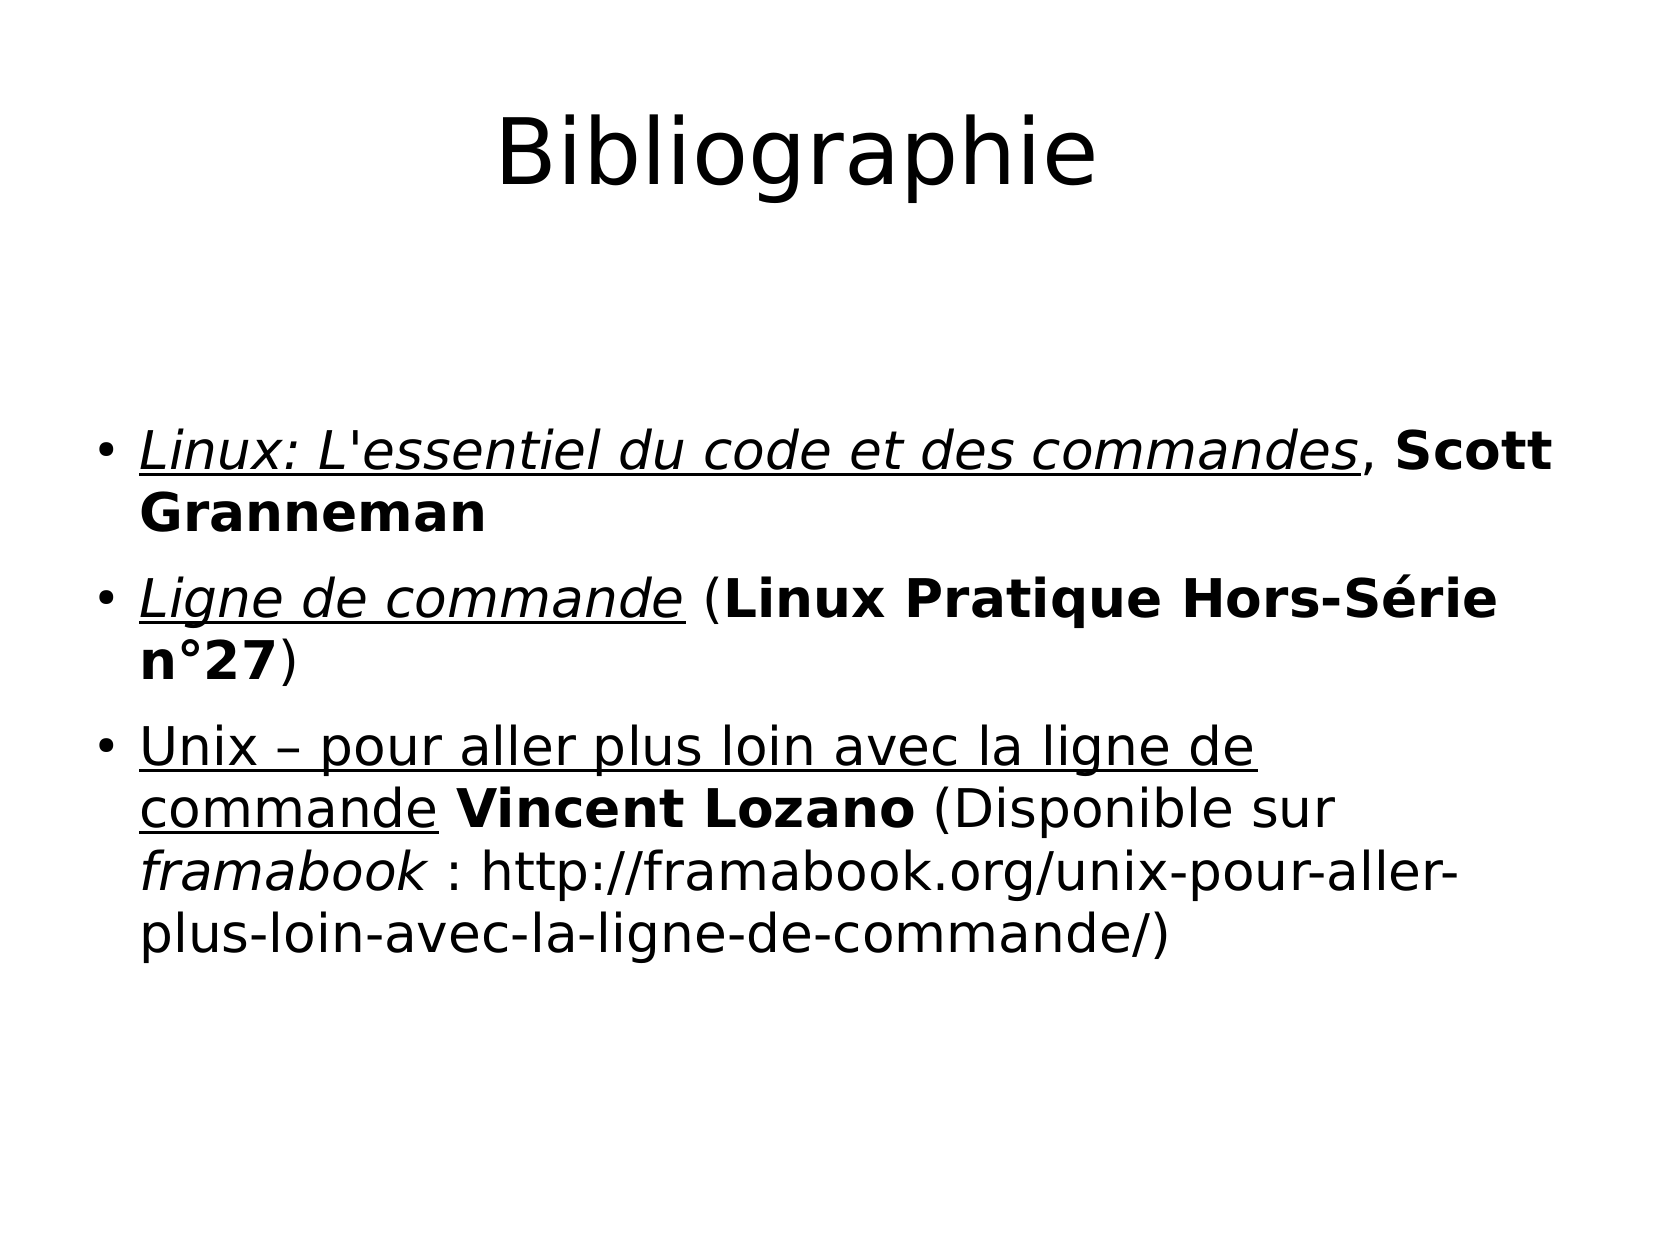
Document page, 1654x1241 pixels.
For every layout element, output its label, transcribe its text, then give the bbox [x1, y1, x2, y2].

title Bibliographie [82, 49, 1571, 248]
list Linux: L'essentiel du code et des commandes, Scott Granneman Ligne de commande (Linux Pratique Hors-Série n°27) Unix – pour aller plus loin avec la ligne de commande Vincent Lozano (Disponible sur framabook : http://framabook.org/unix-pour-aller-plus-loin-avec-la-ligne-de-commande/) [82, 248, 1571, 968]
